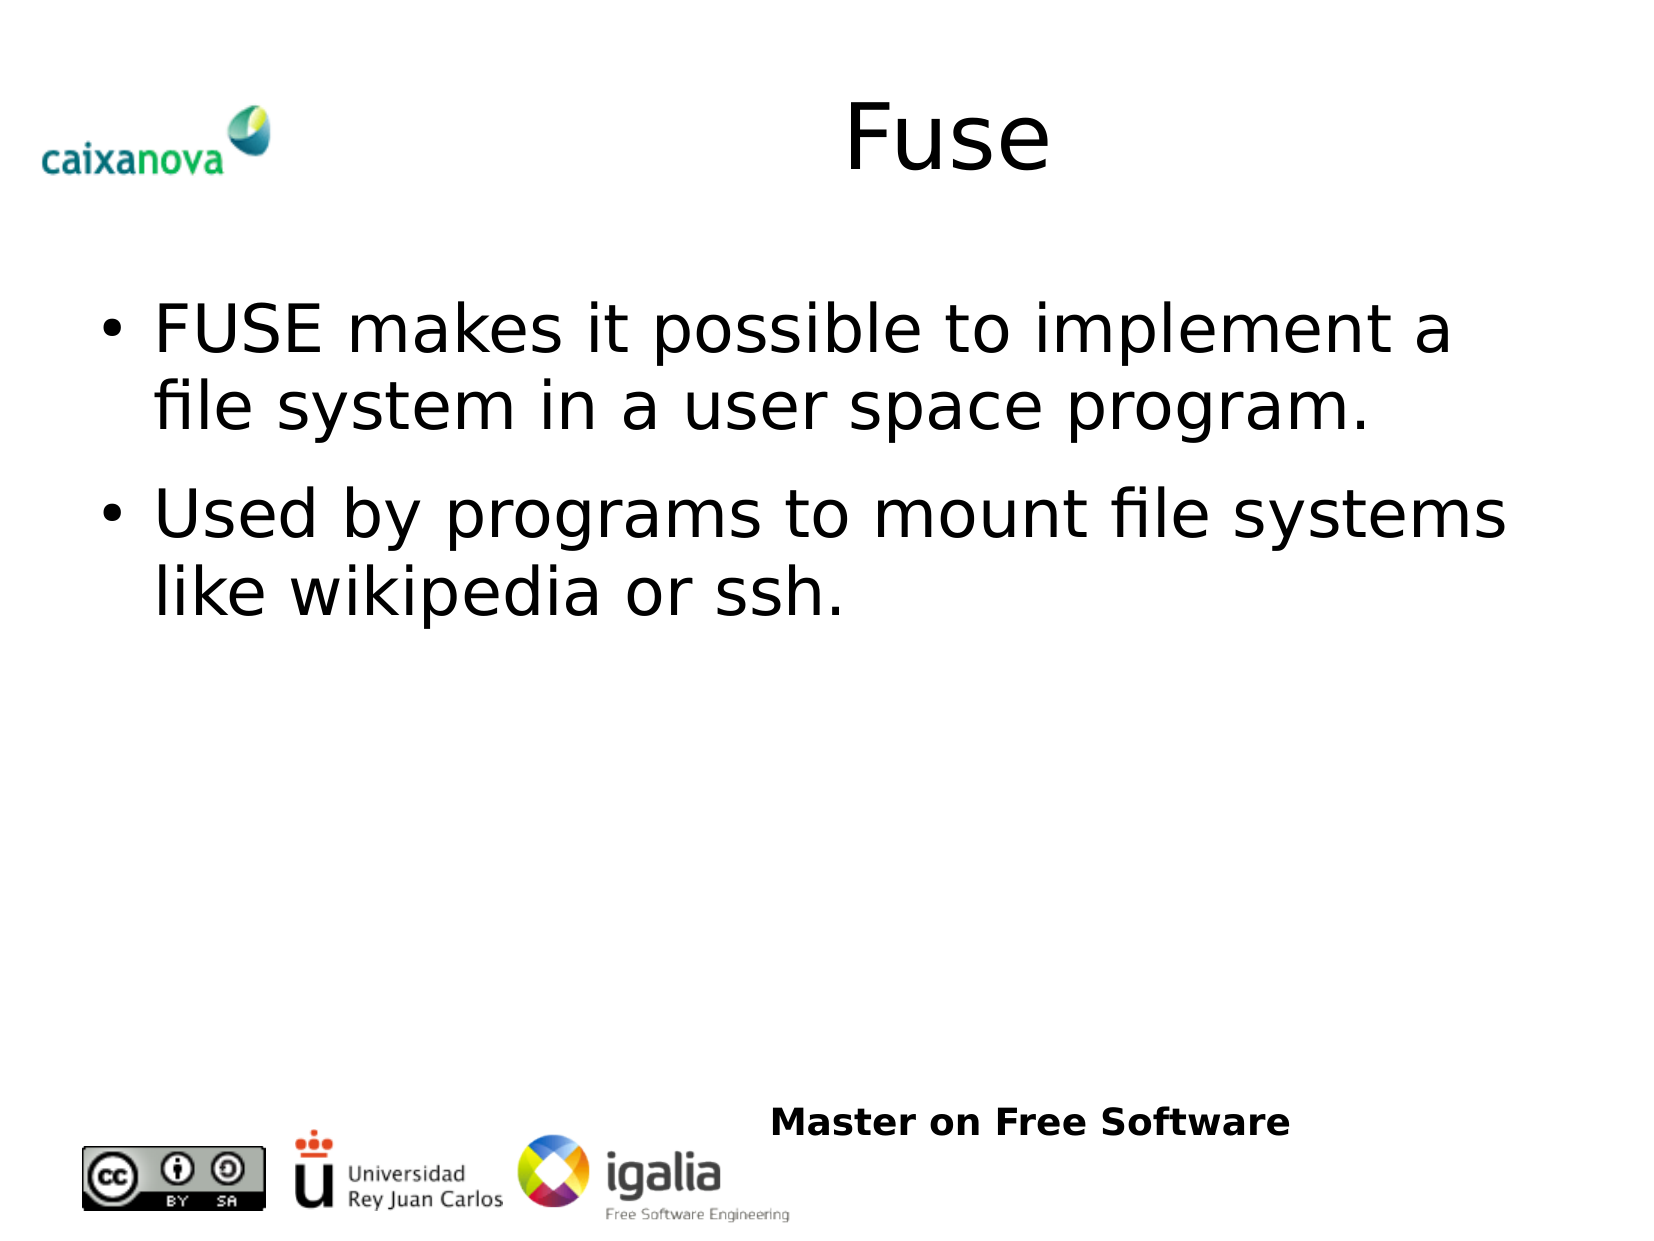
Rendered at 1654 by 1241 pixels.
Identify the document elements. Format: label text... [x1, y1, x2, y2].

picture [29, 73, 284, 207]
picture [295, 1121, 811, 1235]
title Fuse [295, 38, 1601, 237]
list FUSE makes it possible to implement a file system in a user space program. Used by programs to mount file systems like wikipedia or ssh. [82, 290, 1571, 1093]
picture [82, 1146, 266, 1211]
